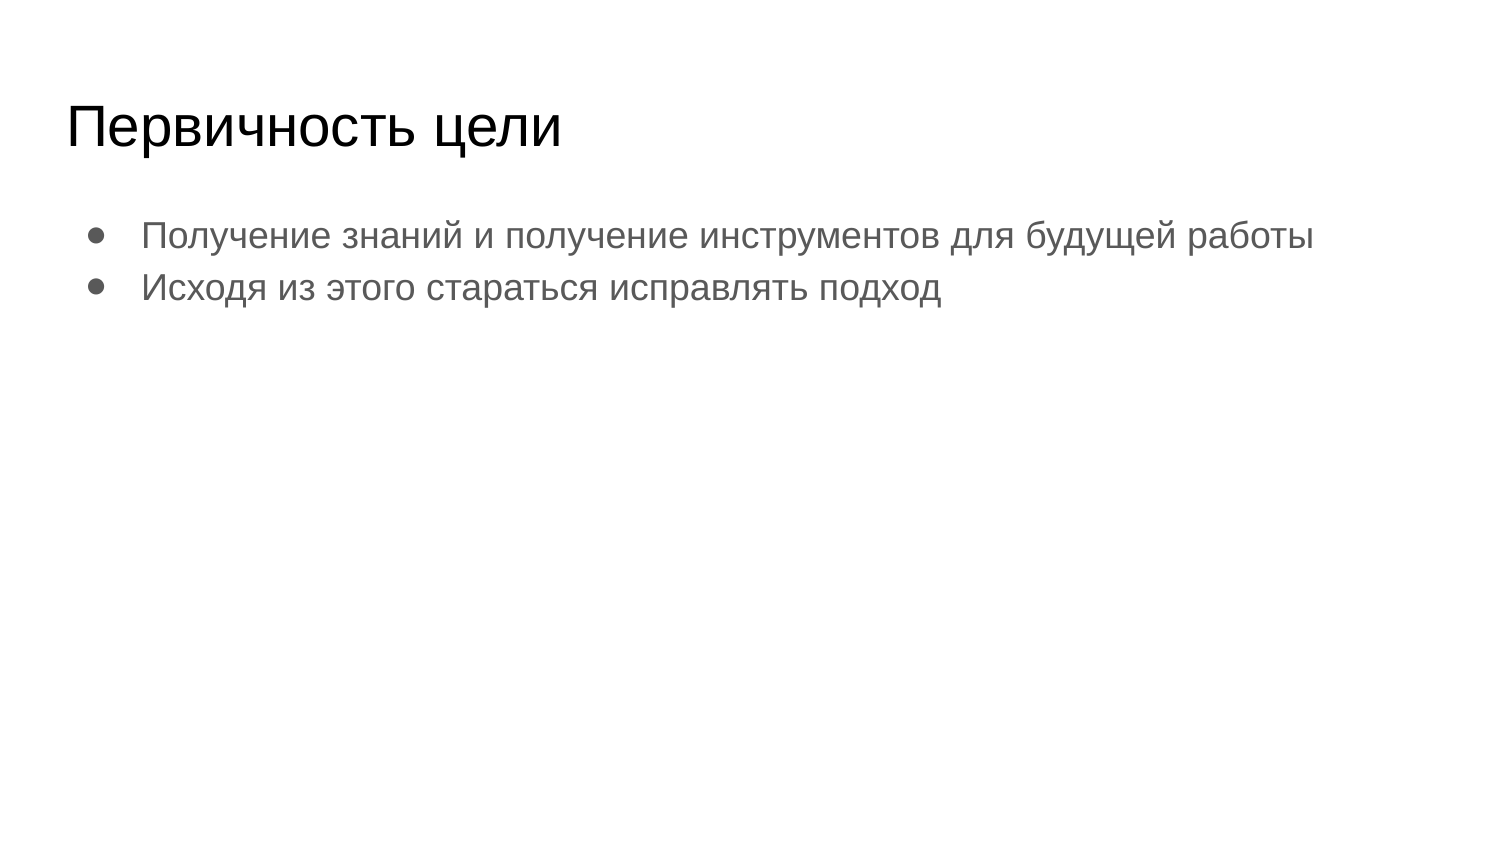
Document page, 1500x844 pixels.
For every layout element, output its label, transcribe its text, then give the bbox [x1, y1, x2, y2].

title Первичность цели [51, 72, 1449, 167]
list Получение знаний и получение инструментов для будущей работы Исходя из этого стараться исправлять подход [51, 189, 1449, 750]
